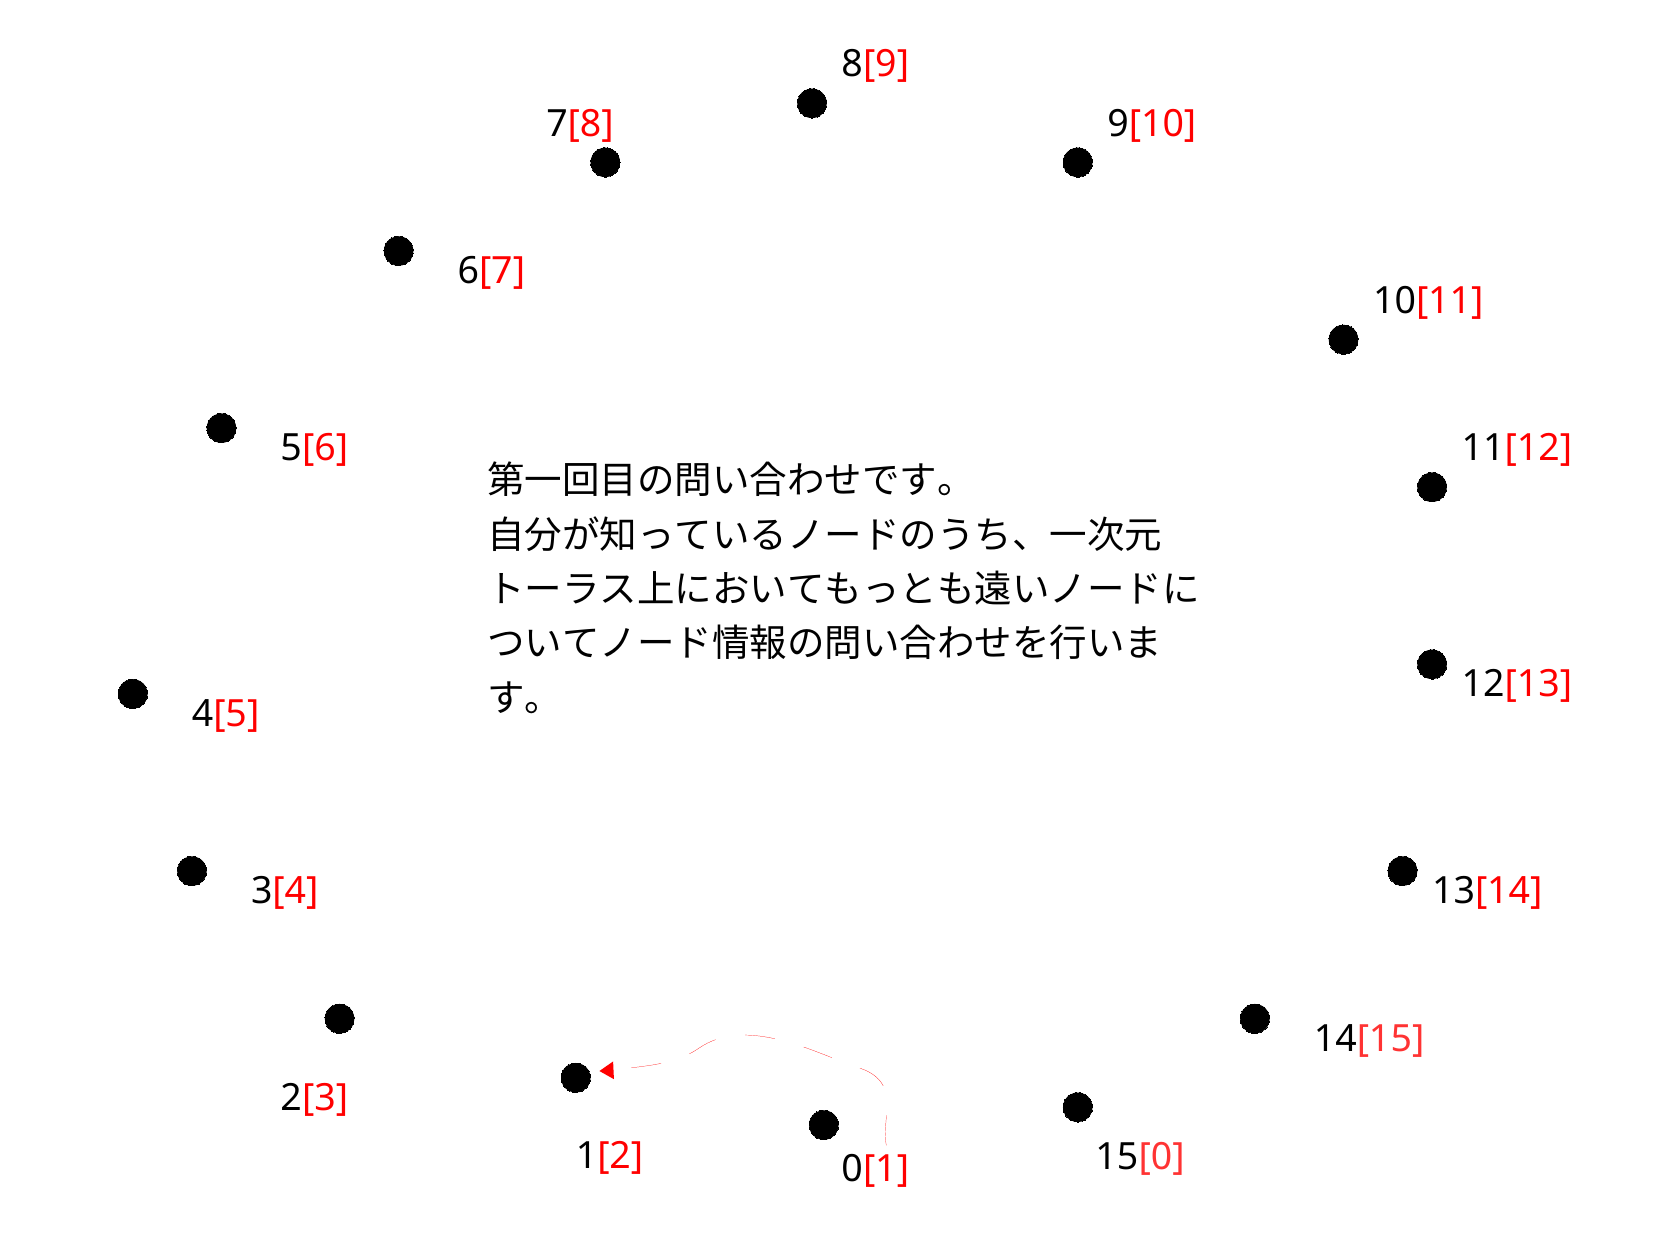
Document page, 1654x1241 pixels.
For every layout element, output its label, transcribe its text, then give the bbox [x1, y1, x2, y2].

text_box [1062, 147, 1093, 178]
text_box [590, 149, 621, 178]
text_box [1387, 856, 1417, 886]
text_box 8[9] [826, 28, 945, 89]
text_box [324, 1003, 355, 1034]
text_box [1240, 1003, 1270, 1034]
text_box 4[5] [177, 678, 414, 739]
text_box [1062, 1092, 1093, 1123]
text_box 13[14] [1417, 856, 1565, 916]
text_box 3[4] [236, 855, 384, 916]
text_box 9[10] [1092, 88, 1241, 149]
text_box 10[11] [1358, 265, 1536, 326]
text_box [177, 856, 207, 886]
text_box 0[1] [826, 1133, 945, 1194]
text_box 12[13] [1446, 649, 1595, 709]
text_box [118, 679, 148, 709]
text_box [561, 1062, 591, 1093]
text_box 2[3] [265, 1063, 384, 1123]
text_box [809, 1110, 839, 1140]
text_box [206, 413, 237, 443]
text_box [1417, 472, 1447, 502]
text_box 6[7] [442, 236, 562, 296]
text_box [1328, 324, 1359, 355]
text_box 7[8] [531, 88, 650, 149]
text_box [1417, 649, 1446, 680]
text_box 第一回目の問い合わせです。 自分が知っているノードのうち、一次元トーラス上においてもっとも遠いノードについてノード情報の問い合わせを行います。 [472, 443, 1241, 682]
text_box [797, 88, 827, 119]
text_box 5[6] [265, 412, 532, 473]
text_box 11[12] [1446, 413, 1595, 473]
text_box 15[0] [1080, 1122, 1359, 1182]
text_box 1[2] [561, 1121, 709, 1182]
text_box 14[15] [1299, 1003, 1506, 1064]
text_box [383, 236, 414, 266]
